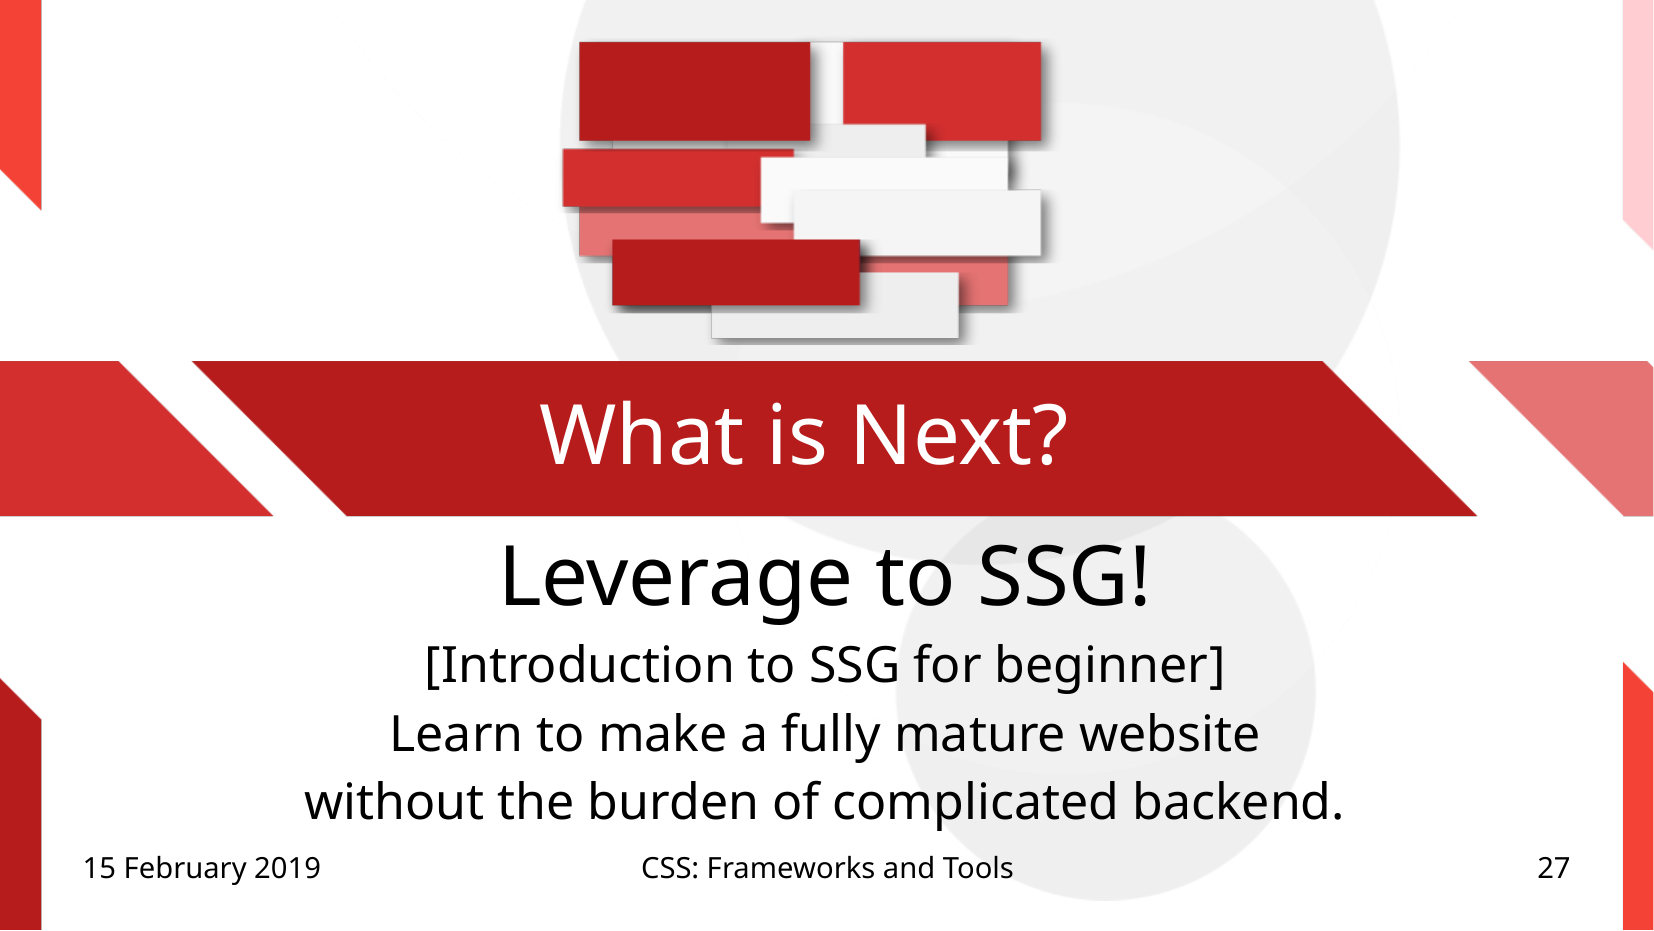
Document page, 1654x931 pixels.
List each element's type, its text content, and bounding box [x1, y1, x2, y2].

title What is Next? [60, 354, 1549, 511]
picture [0, 0, 1654, 930]
subtitle Leverage to SSG! [Introduction to SSG for beginner] Learn to make a fully mature website without the burden of complicated backend. [82, 525, 1568, 826]
